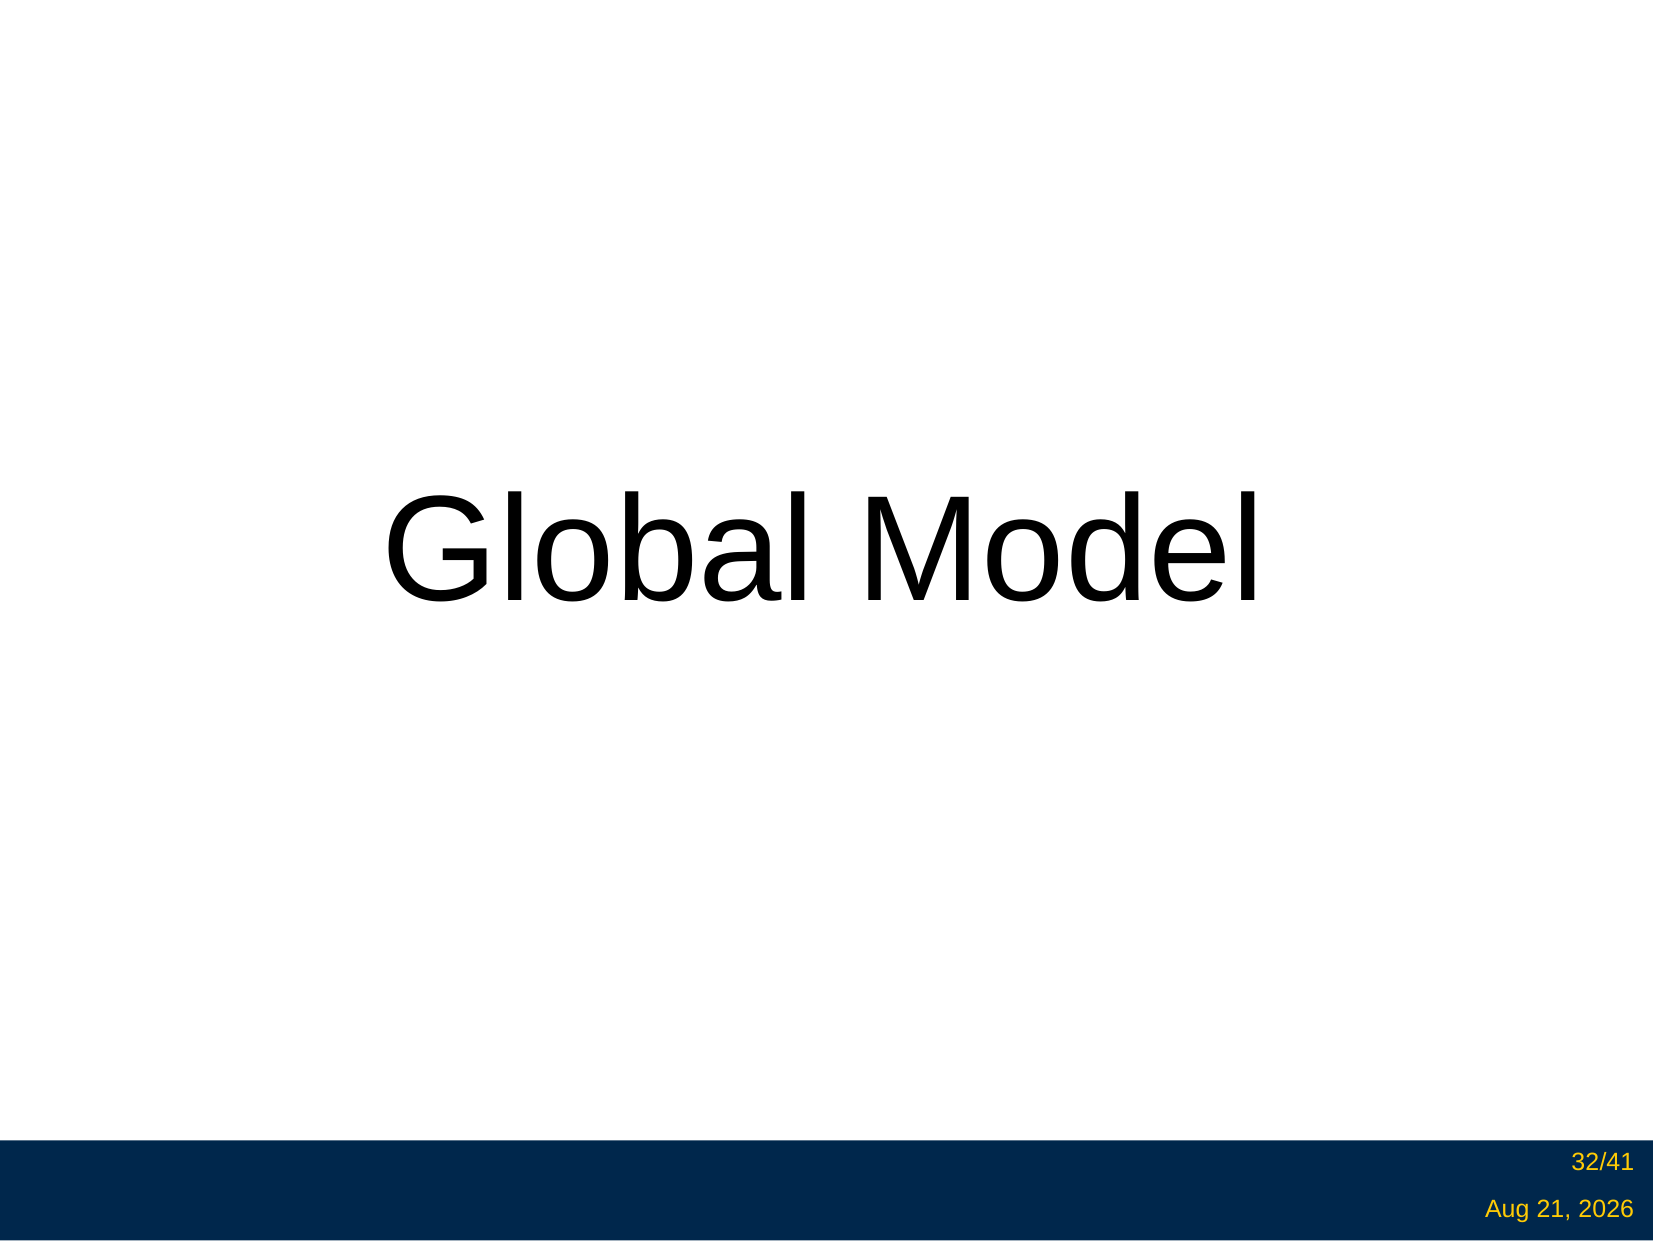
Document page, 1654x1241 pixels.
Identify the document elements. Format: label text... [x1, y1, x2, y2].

text_box Global Model [367, 457, 1281, 687]
